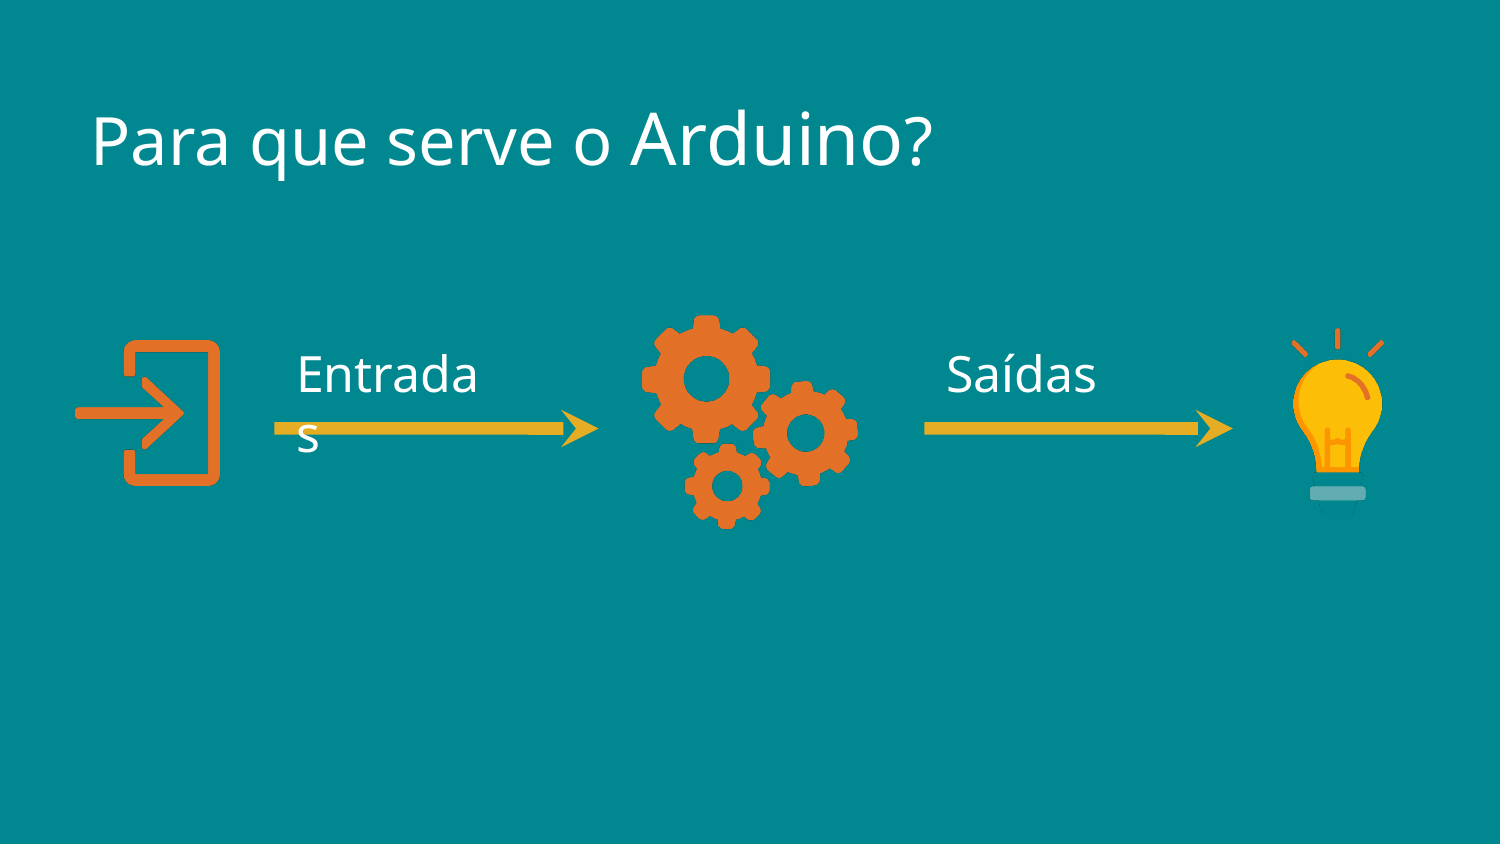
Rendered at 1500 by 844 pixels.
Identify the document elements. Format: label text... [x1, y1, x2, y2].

picture [642, 314, 858, 530]
title Para que serve o Arduino? [75, 77, 1425, 204]
picture [75, 340, 220, 486]
text_box Saídas [930, 326, 1164, 415]
picture [1244, 328, 1431, 514]
text_box Entradas [280, 326, 514, 415]
